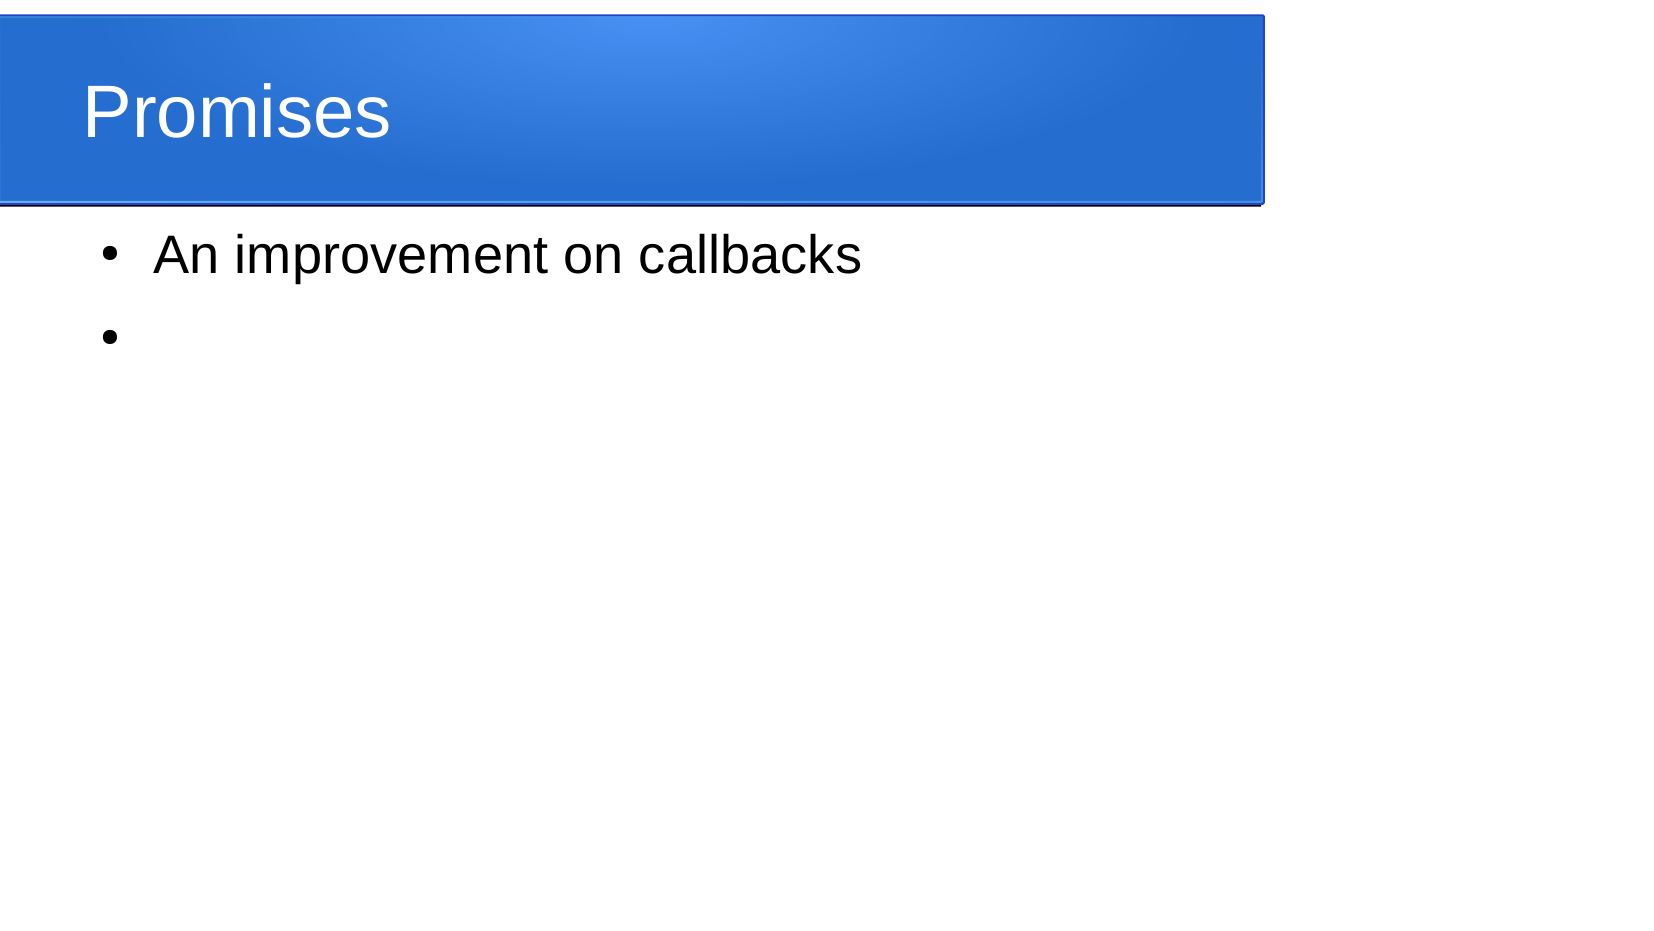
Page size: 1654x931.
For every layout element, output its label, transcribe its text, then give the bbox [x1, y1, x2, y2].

title Promises [82, 35, 1235, 189]
list An improvement on callbacks [82, 224, 1571, 764]
